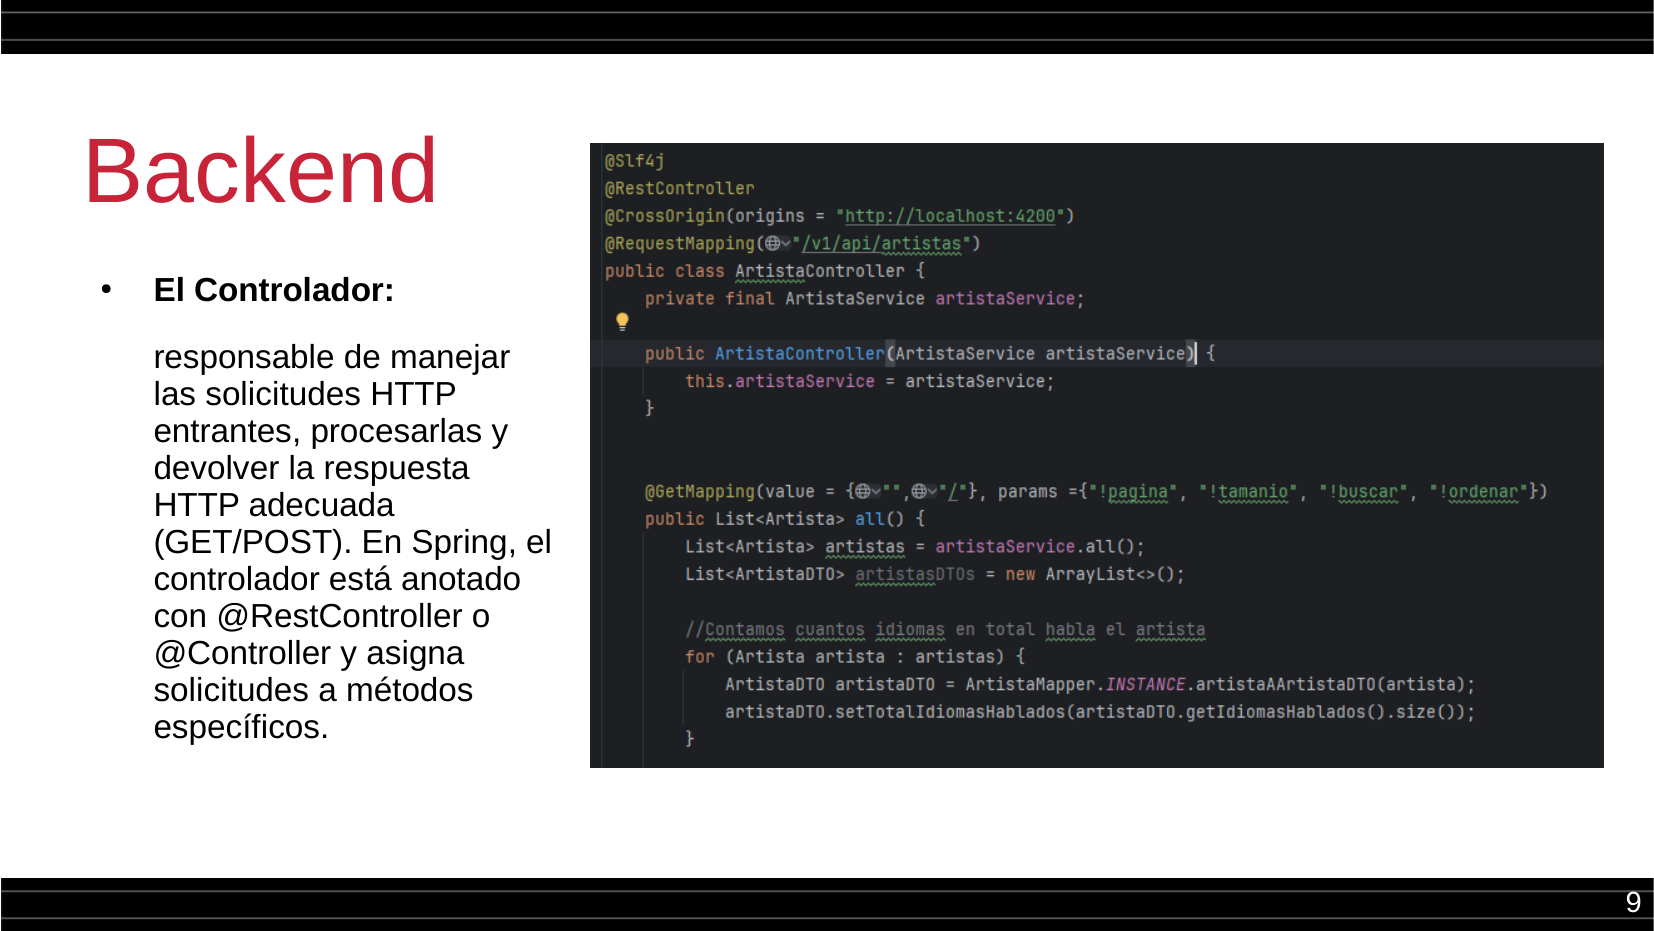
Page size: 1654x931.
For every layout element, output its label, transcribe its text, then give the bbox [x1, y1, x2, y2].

list El Controlador: responsable de manejar las solicitudes HTTP entrantes, procesarlas y devolver la respuesta HTTP adecuada (GET/POST). En Spring, el controlador está anotado con @RestController o @Controller y asigna solicitudes a métodos específicos. [82, 271, 562, 758]
picture [590, 143, 1604, 768]
picture [1, 878, 1654, 931]
title Backend [82, 92, 1571, 249]
picture [1, 0, 1654, 54]
